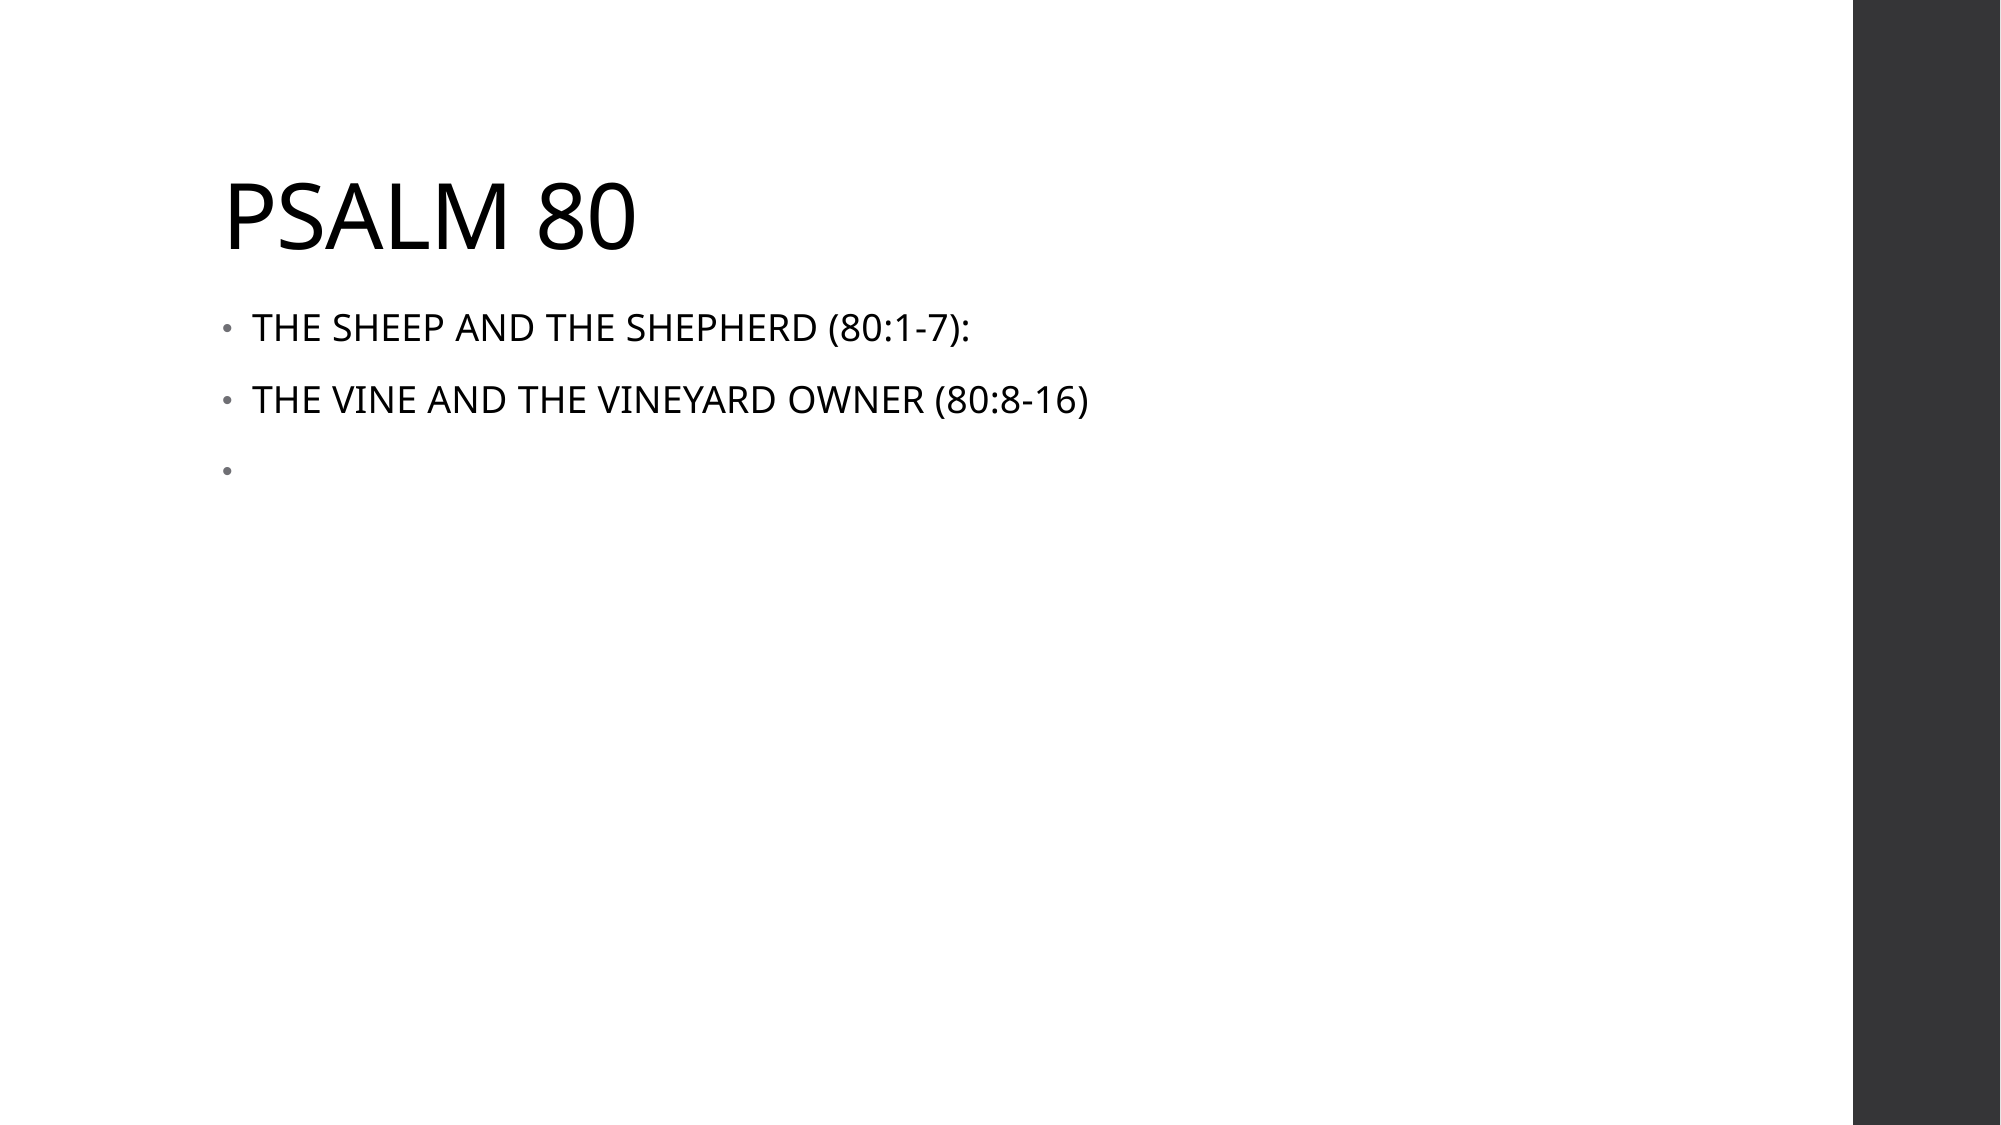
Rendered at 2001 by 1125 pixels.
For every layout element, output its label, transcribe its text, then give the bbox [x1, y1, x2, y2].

list THE SHEEP AND THE SHEPHERD (80:1-7): THE VINE AND THE VINEYARD OWNER (80:8-16) [206, 299, 1617, 1014]
title PSALM 80 [206, 60, 1797, 278]
